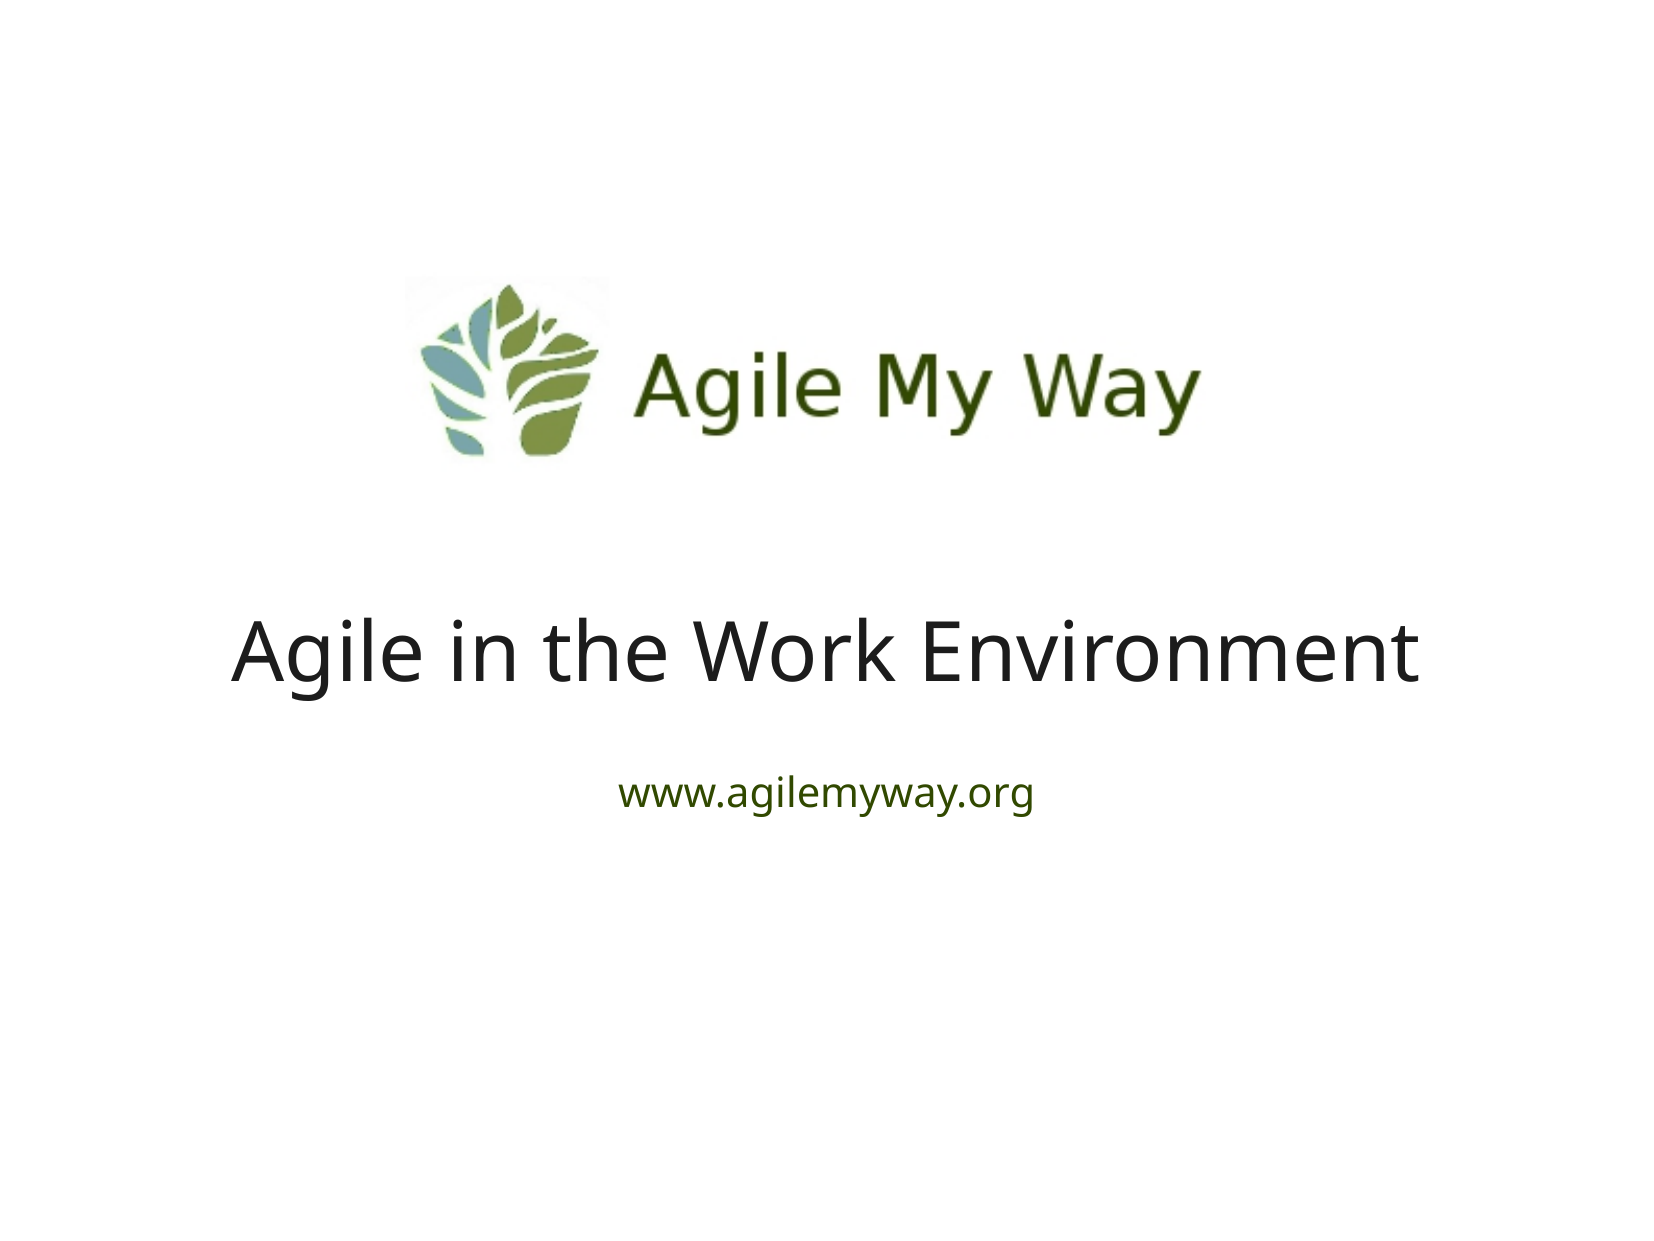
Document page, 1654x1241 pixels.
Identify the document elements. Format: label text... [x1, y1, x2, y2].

text_box Agile in the Work Environment www.agilemyway.org [0, 585, 1654, 801]
picture [405, 271, 1239, 481]
